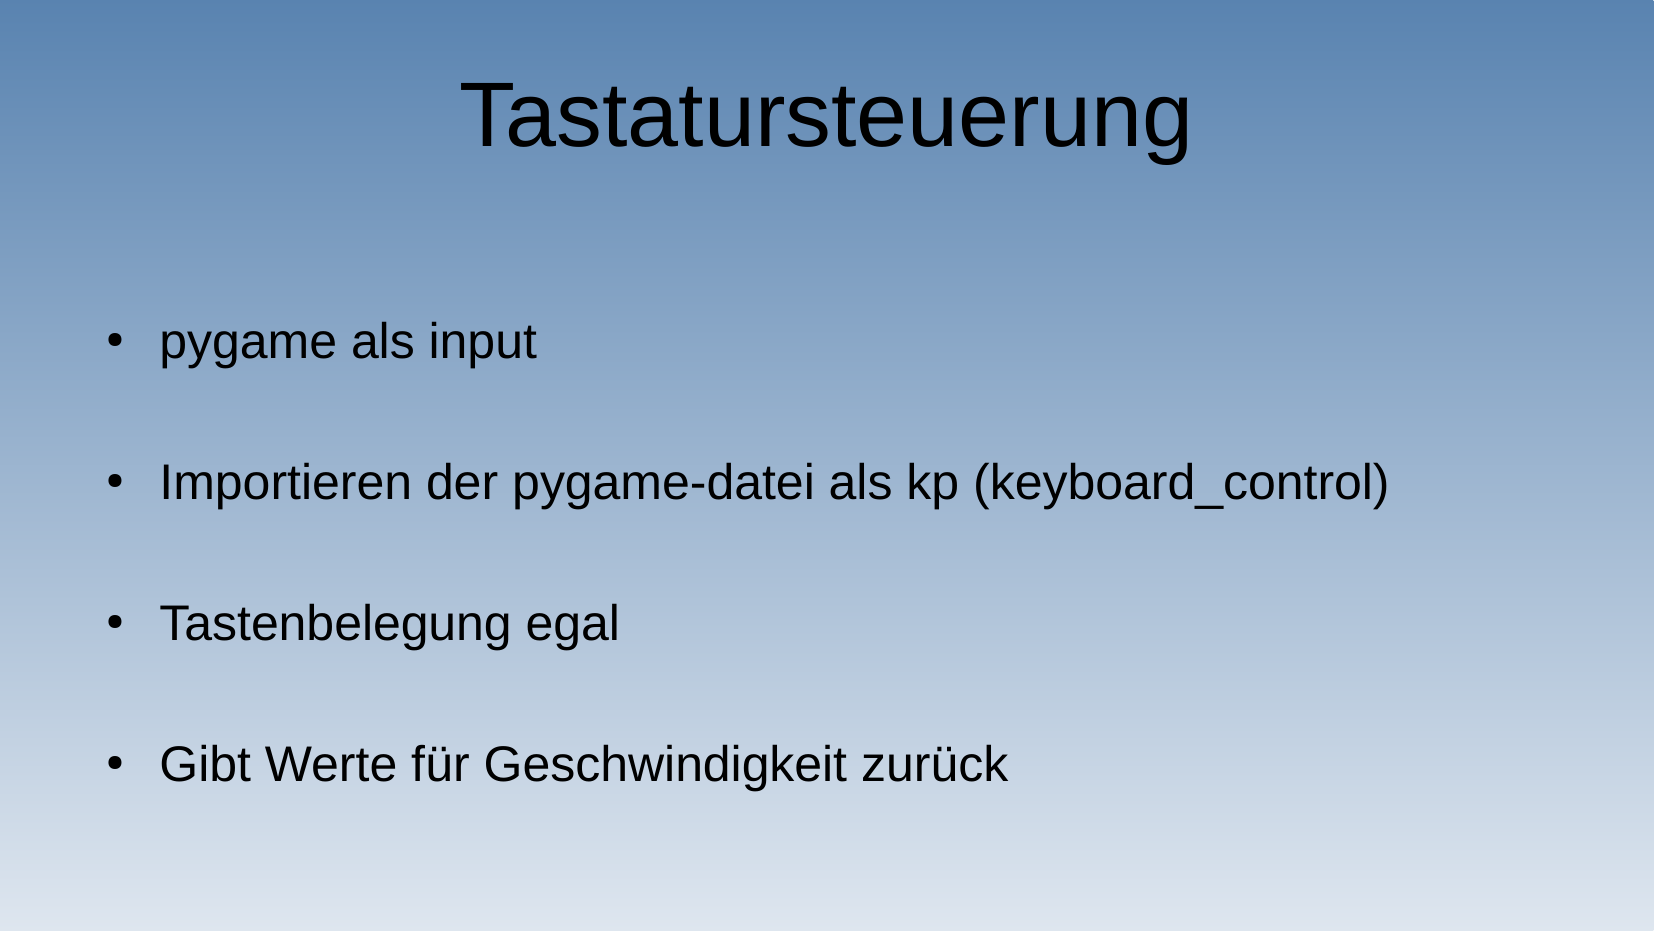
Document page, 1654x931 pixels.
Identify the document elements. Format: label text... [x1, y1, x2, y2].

list pygame als input Importieren der pygame-datei als kp (keyboard_control) Tastenbelegung egal Gibt Werte für Geschwindigkeit zurück [88, 257, 1577, 798]
title Tastatursteuerung [82, 37, 1571, 193]
